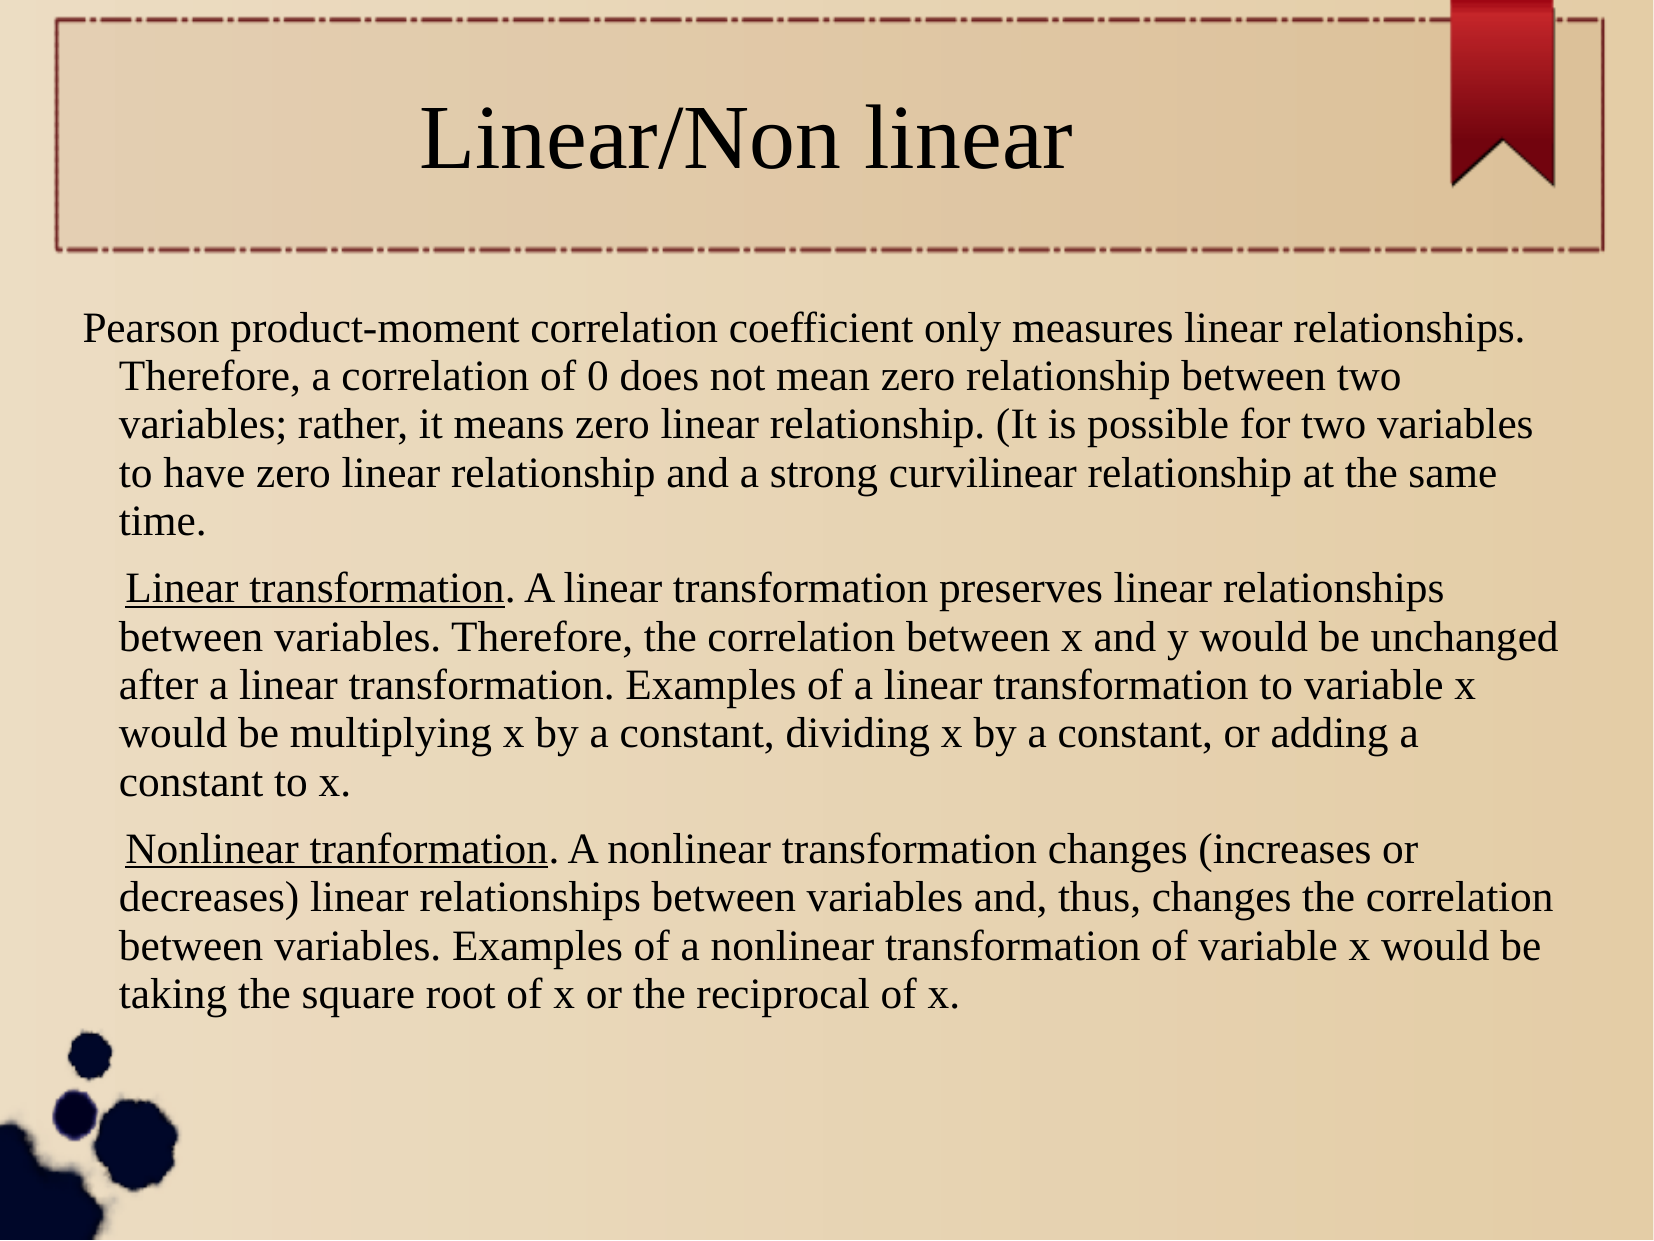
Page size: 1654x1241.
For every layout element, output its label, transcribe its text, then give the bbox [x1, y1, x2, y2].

list Pearson product-moment correlation coefficient only measures linear relationships. Therefore, a correlation of 0 does not mean zero relationship between two variables; rather, it means zero linear relationship. (It is possible for two variables to have zero linear relationship and a strong curvilinear relationship at the same time. Linear transformation. A linear transformation preserves linear relationships between variables. Therefore, the correlation between x and y would be unchanged after a linear transformation. Examples of a linear transformation to variable x would be multiplying x by a constant, dividing x by a constant, or adding a constant to x. Nonlinear tranformation. A nonlinear transformation changes (increases or decreases) linear relationships between variables and, thus, changes the correlation between variables. Examples of a nonlinear transformation of variable x would be taking the square root of x or the reciprocal of x. [82, 299, 1571, 1019]
picture [0, 0, 1654, 1240]
title Linear/Non linear [82, 47, 1411, 229]
